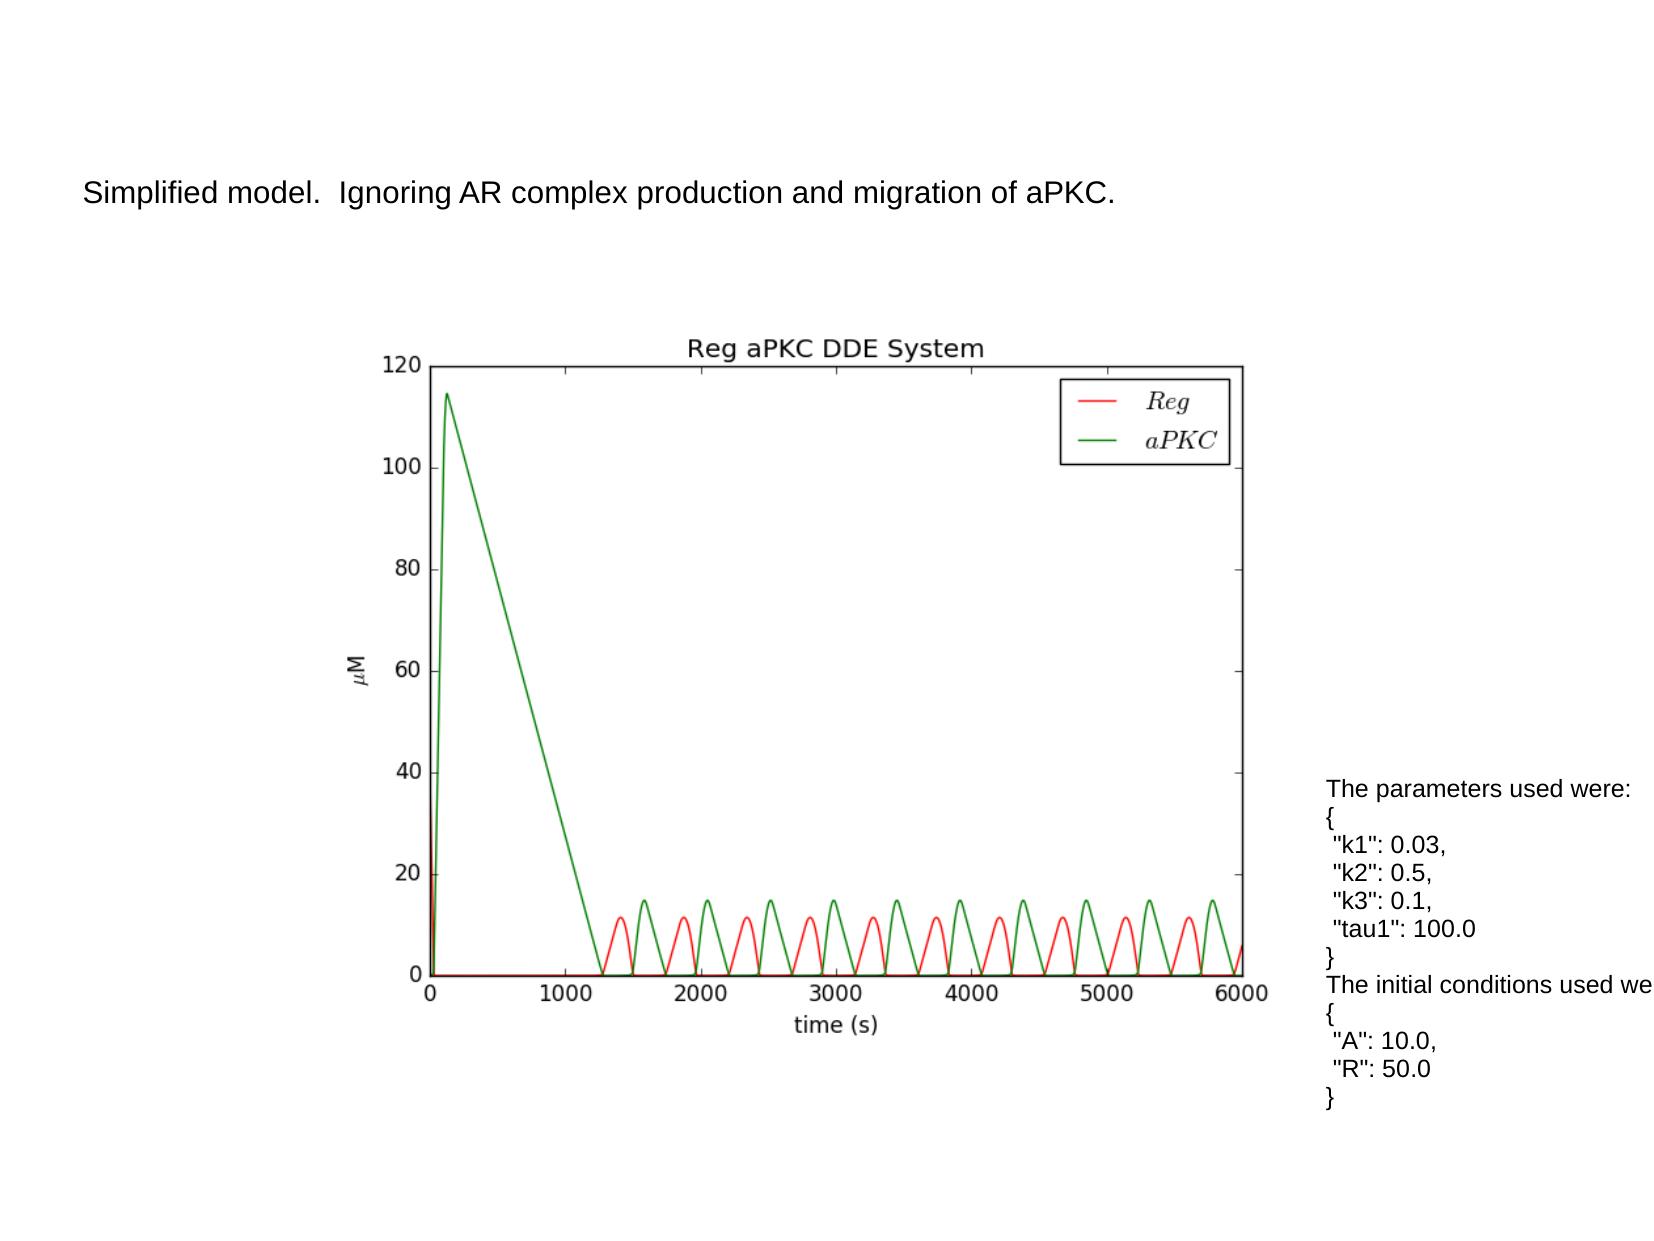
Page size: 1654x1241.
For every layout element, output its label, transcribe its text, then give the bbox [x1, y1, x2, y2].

picture [299, 290, 1347, 1052]
text_box The parameters used were: { "k1": 0.03, "k2": 0.5, "k3": 0.1, "tau1": 100.0 } The initial conditions used were: { "A": 10.0, "R": 50.0 } [1311, 767, 1654, 1241]
title Simplified model. Ignoring AR complex production and migration of aPKC. [82, 102, 1571, 310]
